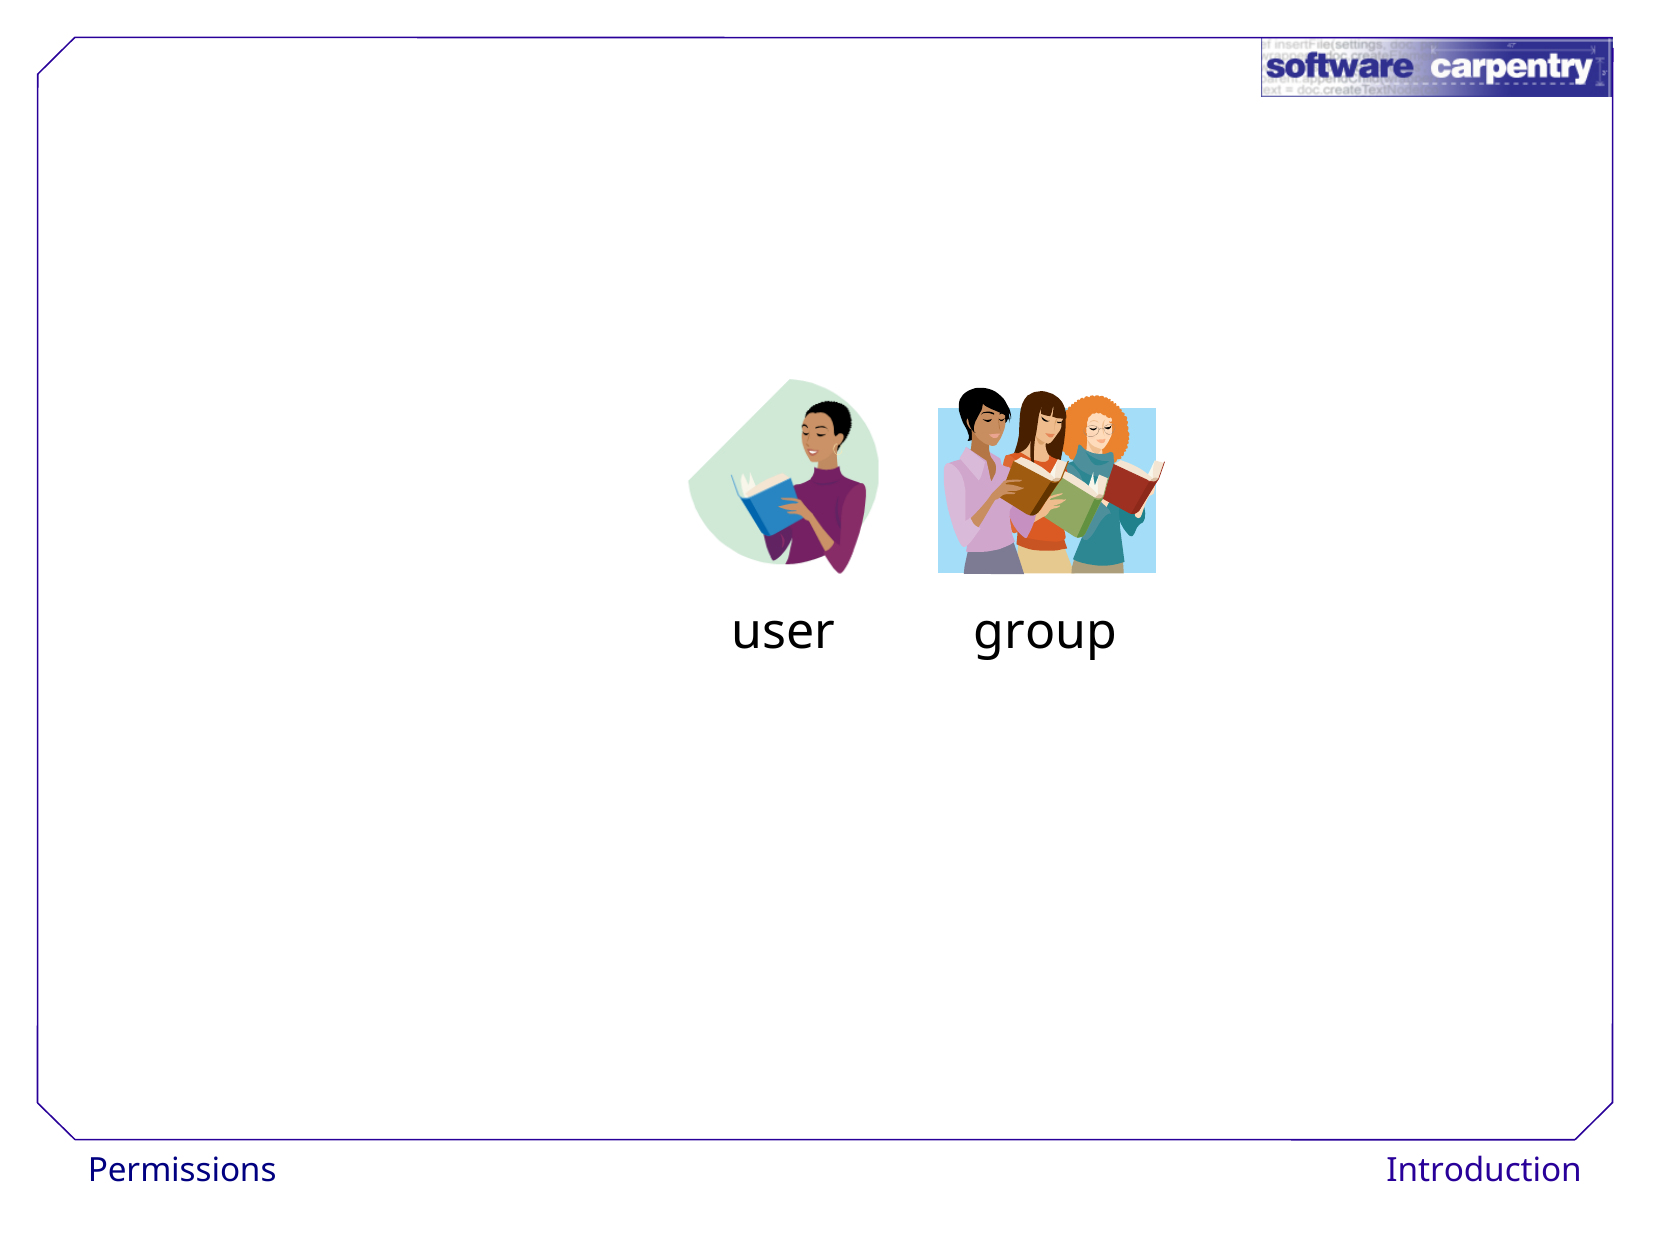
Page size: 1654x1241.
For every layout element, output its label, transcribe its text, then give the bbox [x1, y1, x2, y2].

picture [673, 378, 891, 583]
table_header group [914, 596, 1177, 683]
table_header [390, 596, 652, 683]
table_header user [652, 596, 914, 683]
picture [1261, 39, 1613, 97]
picture [938, 387, 1165, 575]
